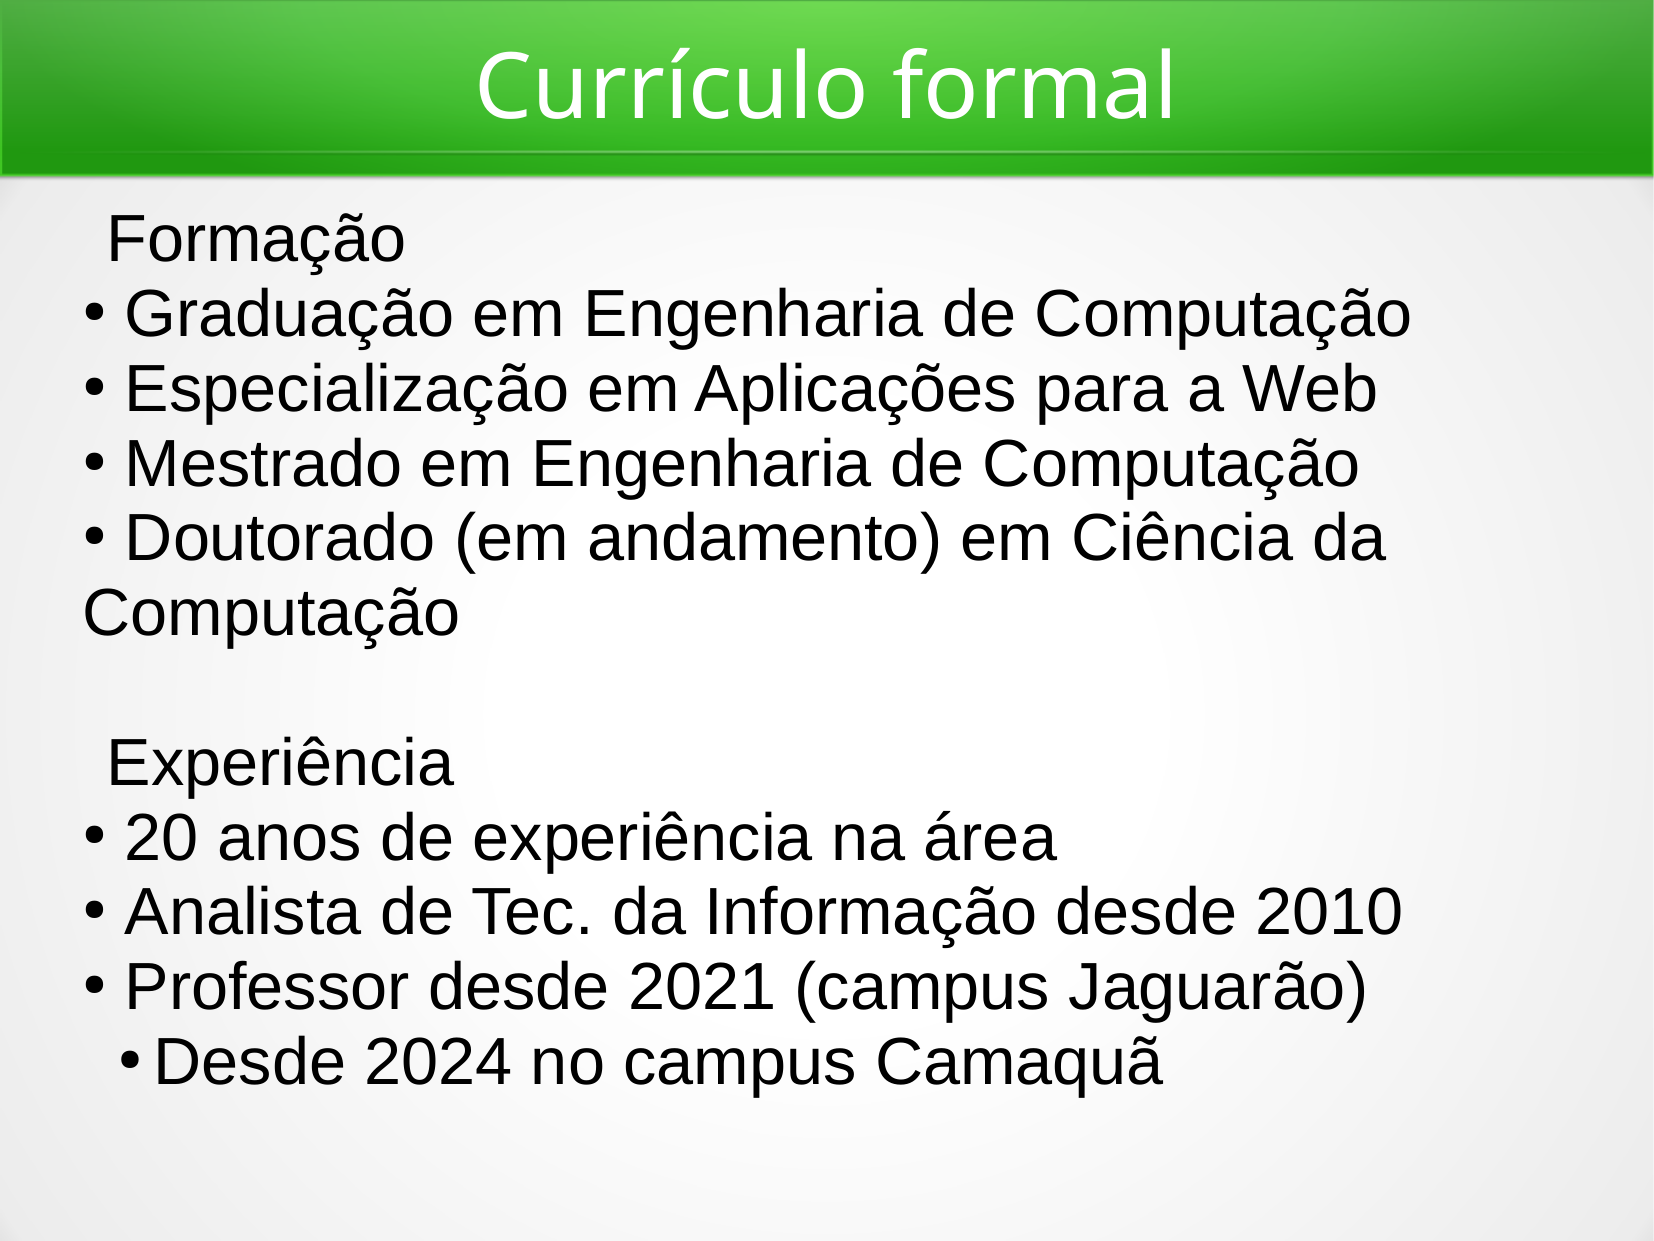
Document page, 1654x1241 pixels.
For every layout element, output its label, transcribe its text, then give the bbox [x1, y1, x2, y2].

title Currículo formal [82, 11, 1571, 154]
subtitle Formação Graduação em Engenharia de Computação Especialização em Aplicações para a Web Mestrado em Engenharia de Computação Doutorado (em andamento) em Ciência da Computação Experiência 20 anos de experiência na área Analista de Tec. da Informação desde 2010 Professor desde 2021 (campus Jaguarão) Desde 2024 no campus Camaquã [82, 201, 1571, 1099]
picture [0, 0, 1654, 1241]
